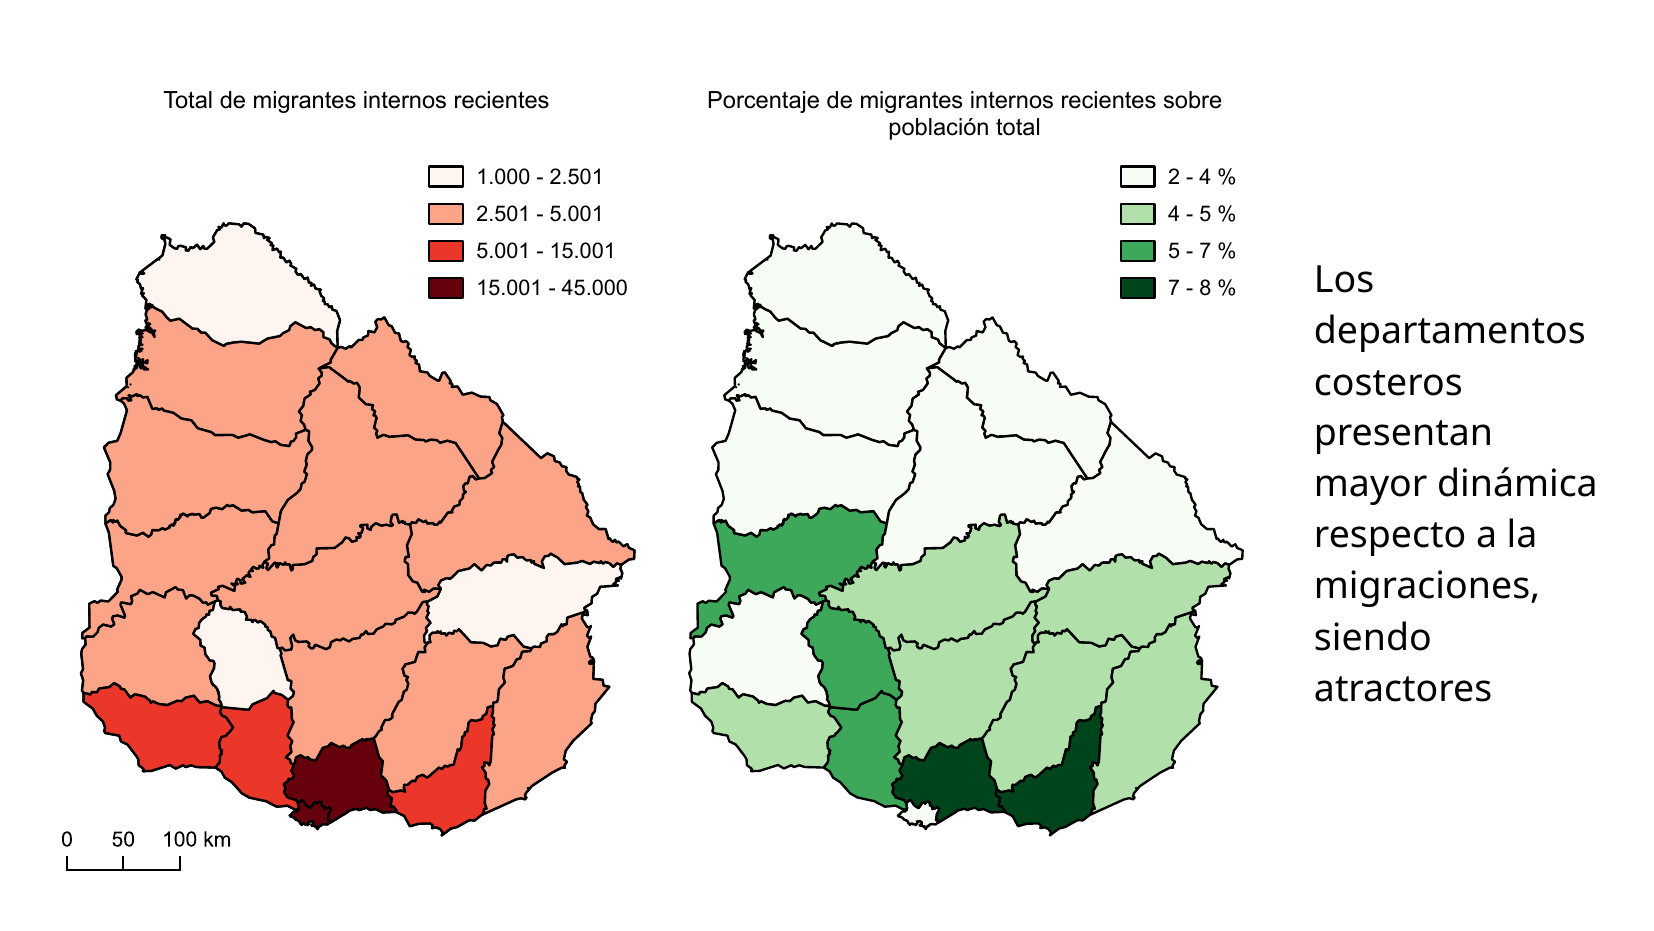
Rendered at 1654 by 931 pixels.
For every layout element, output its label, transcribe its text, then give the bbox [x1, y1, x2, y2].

picture [52, 40, 1270, 886]
text_box Los departamentos costeros presentan mayor dinámica respecto a la migraciones, siendo atractores [1299, 245, 1625, 827]
